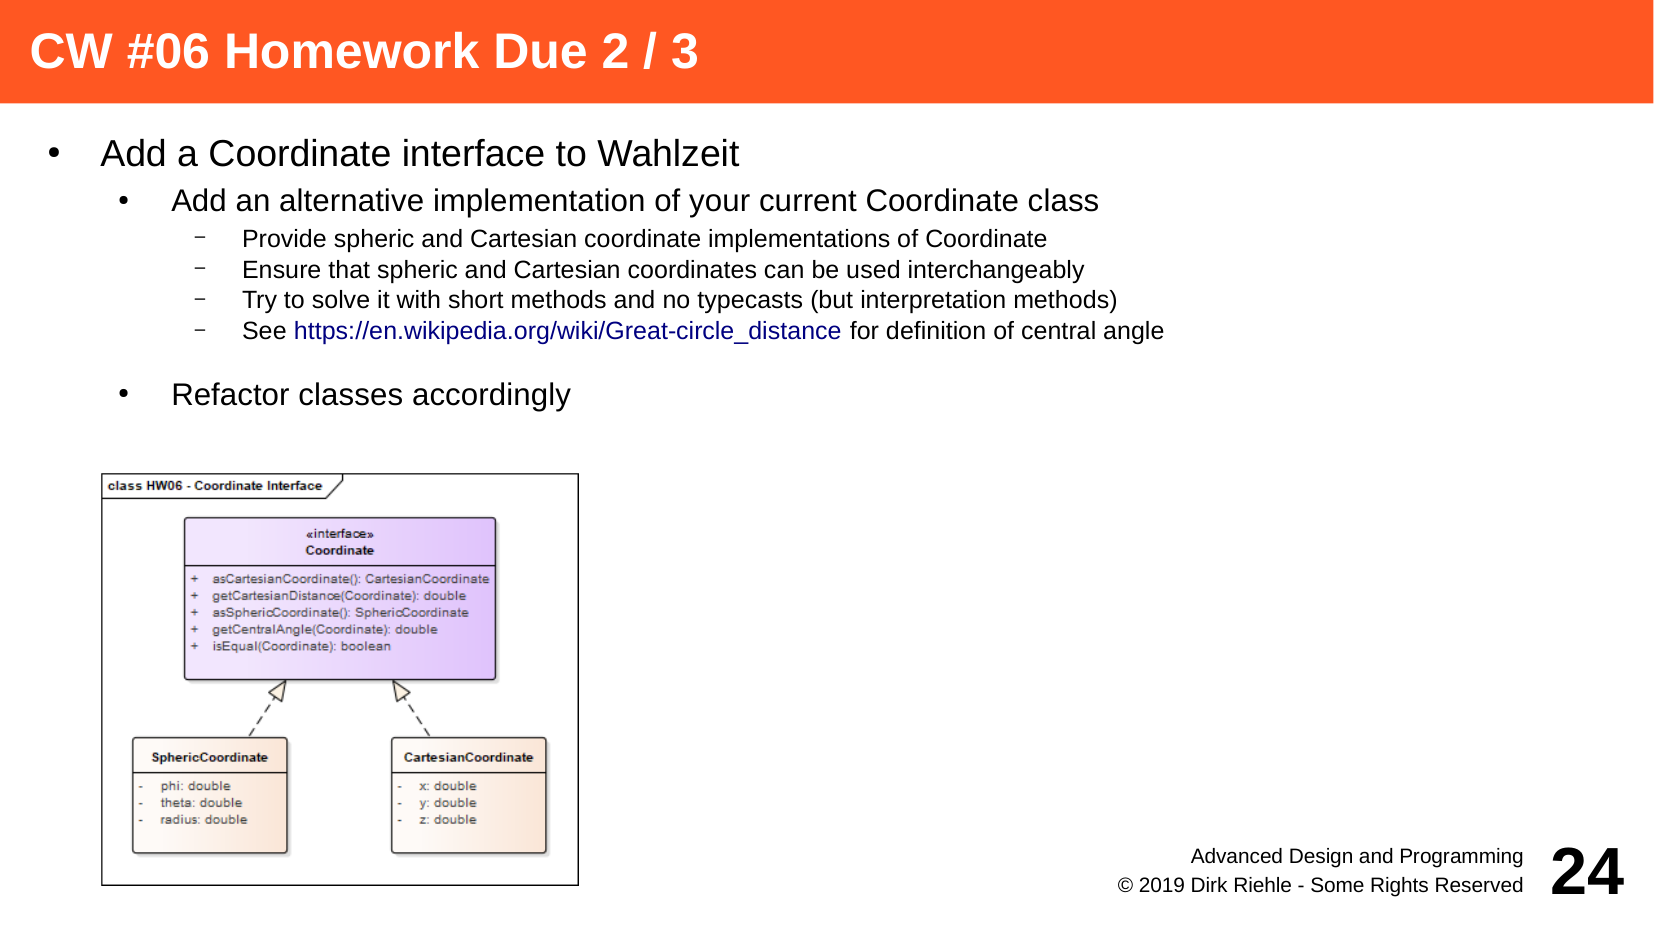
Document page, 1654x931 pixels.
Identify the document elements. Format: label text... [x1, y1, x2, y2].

picture [100, 472, 579, 886]
list Add a Coordinate interface to Wahlzeit Add an alternative implementation of your current Coordinate class Provide spheric and Cartesian coordinate implementations of Coordinate Ensure that spheric and Cartesian coordinates can be used interchangeably Try to solve it with short methods and no typecasts (but interpretation methods) See https://en.wikipedia.org/wiki/Great-circle_distance for definition of central angle Refactor classes accordingly [29, 132, 1625, 813]
title CW #06 Homework Due 2 / 3 [0, 0, 1654, 104]
